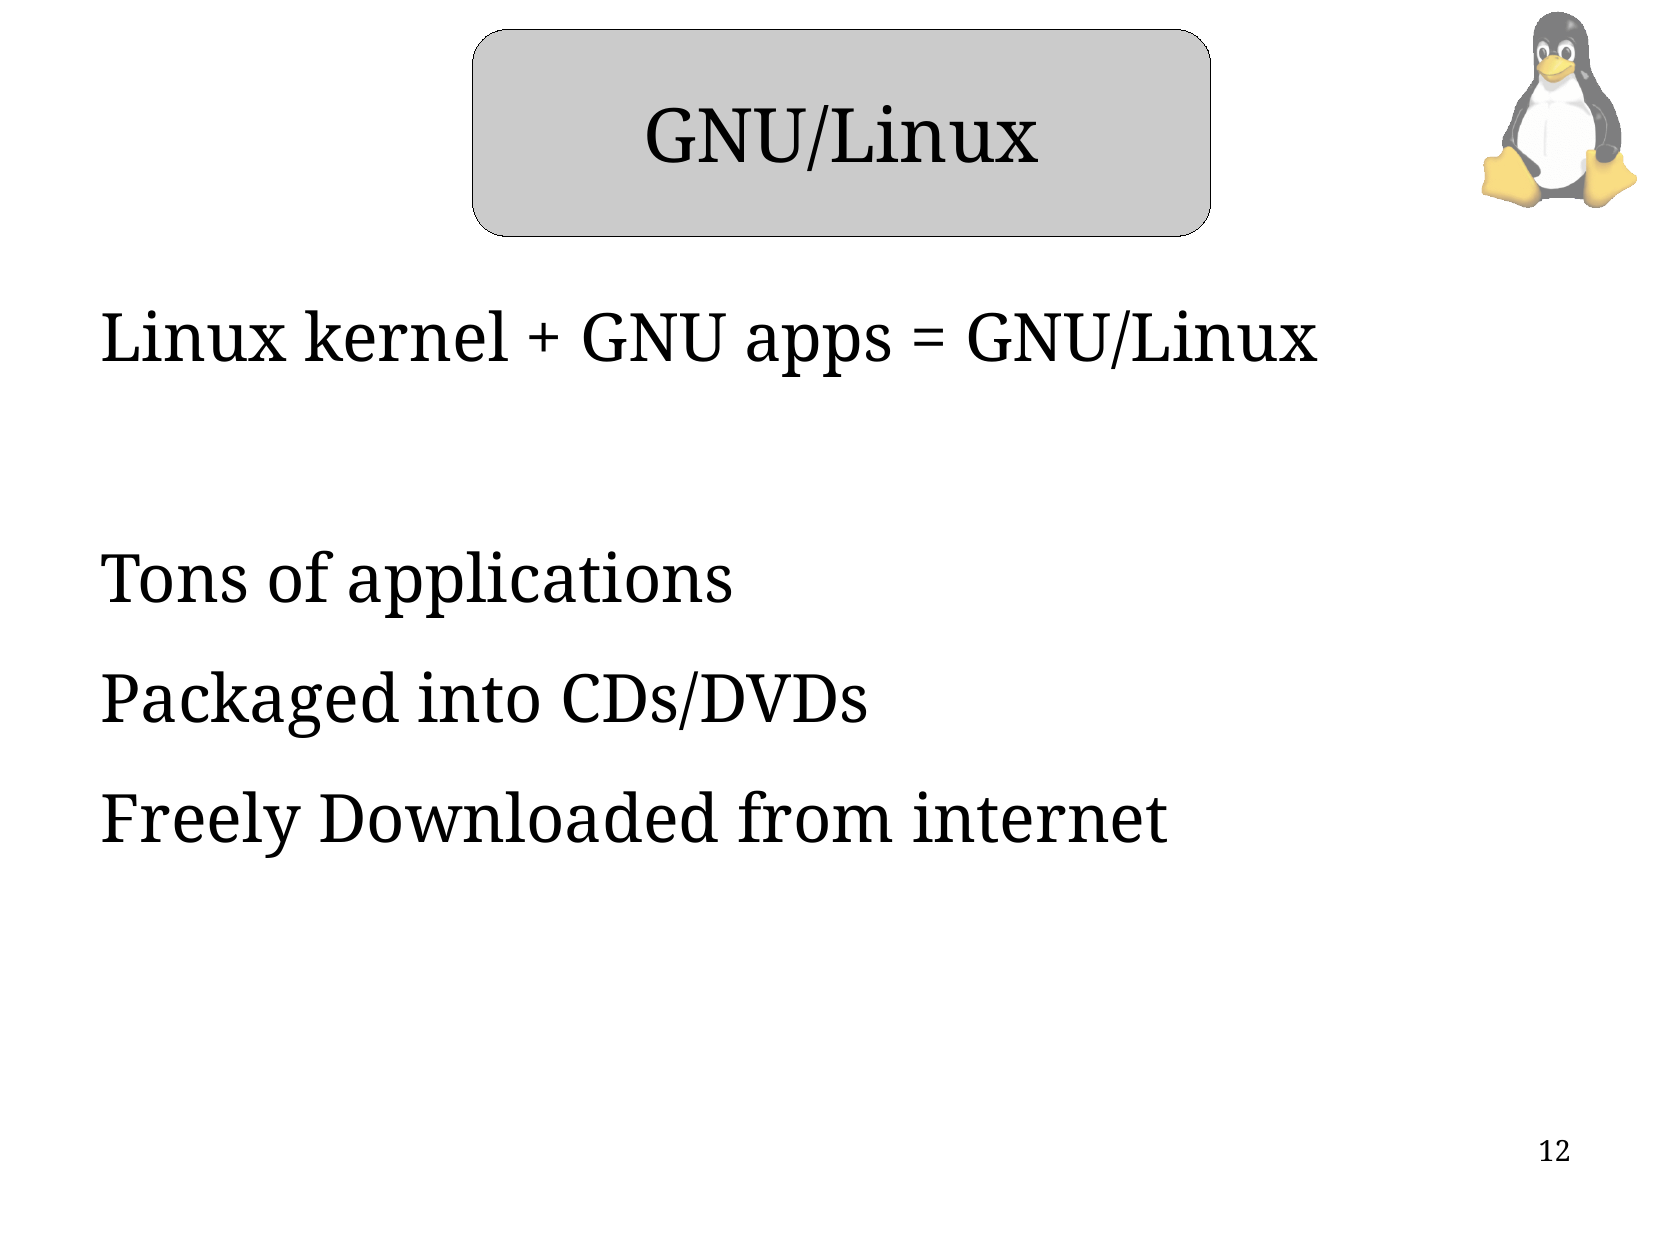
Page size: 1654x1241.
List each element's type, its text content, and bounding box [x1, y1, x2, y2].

text_box GNU/Linux [472, 29, 1211, 237]
list Linux kernel + GNU apps = GNU/Linux Tons of applications Packaged into CDs/DVDs Freely Downloaded from internet [82, 290, 1571, 1094]
